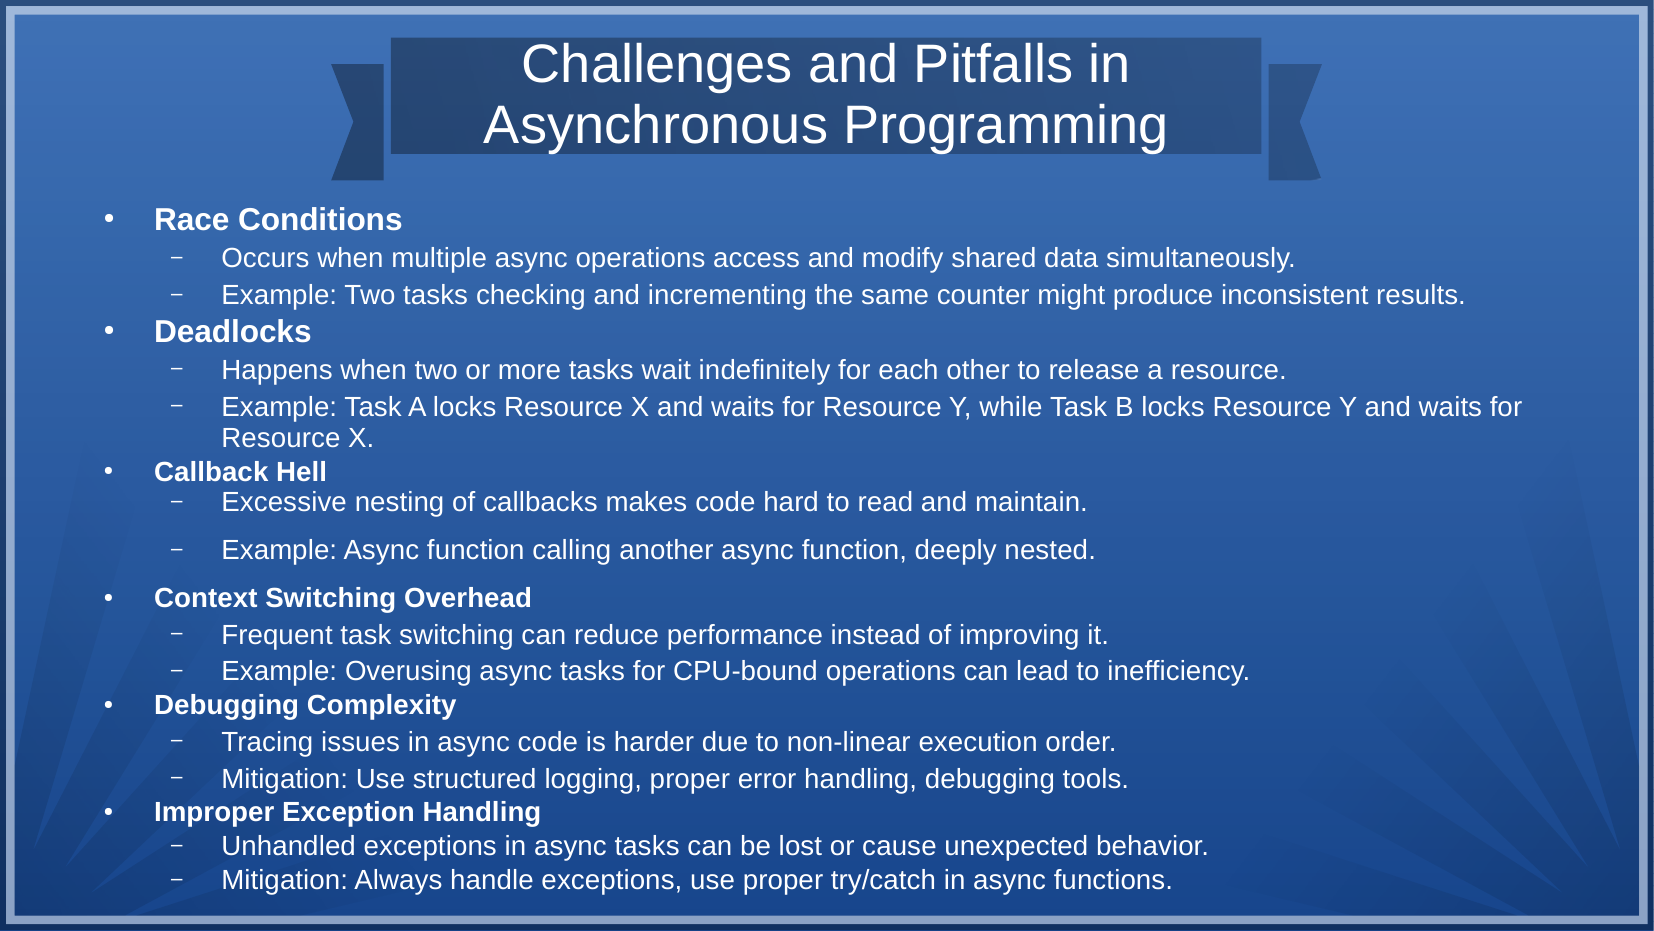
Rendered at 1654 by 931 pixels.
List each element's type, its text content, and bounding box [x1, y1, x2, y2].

list Race Conditions Occurs when multiple async operations access and modify shared data simultaneously. Example: Two tasks checking and incrementing the same counter might produce inconsistent results. Deadlocks Happens when two or more tasks wait indefinitely for each other to release a resource. Example: Task A locks Resource X and waits for Resource Y, while Task B locks Resource Y and waits for Resource X. Callback Hell Excessive nesting of callbacks makes code hard to read and maintain. Example: Async function calling another async function, deeply nested. Context Switching Overhead Frequent task switching can reduce performance instead of improving it. Example: Overusing async tasks for CPU-bound operations can lead to inefficiency. Debugging Complexity Tracing issues in async code is harder due to non-linear execution order. Mitigation: Use structured logging, proper error handling, debugging tools. Improper Exception Handling Unhandled exceptions in async tasks can be lost or cause unexpected behavior. Mitigation: Always handle exceptions, use proper try/catch in async functions. [86, 202, 1576, 901]
title Challenges and Pitfalls in Asynchronous Programming [389, 33, 1264, 156]
